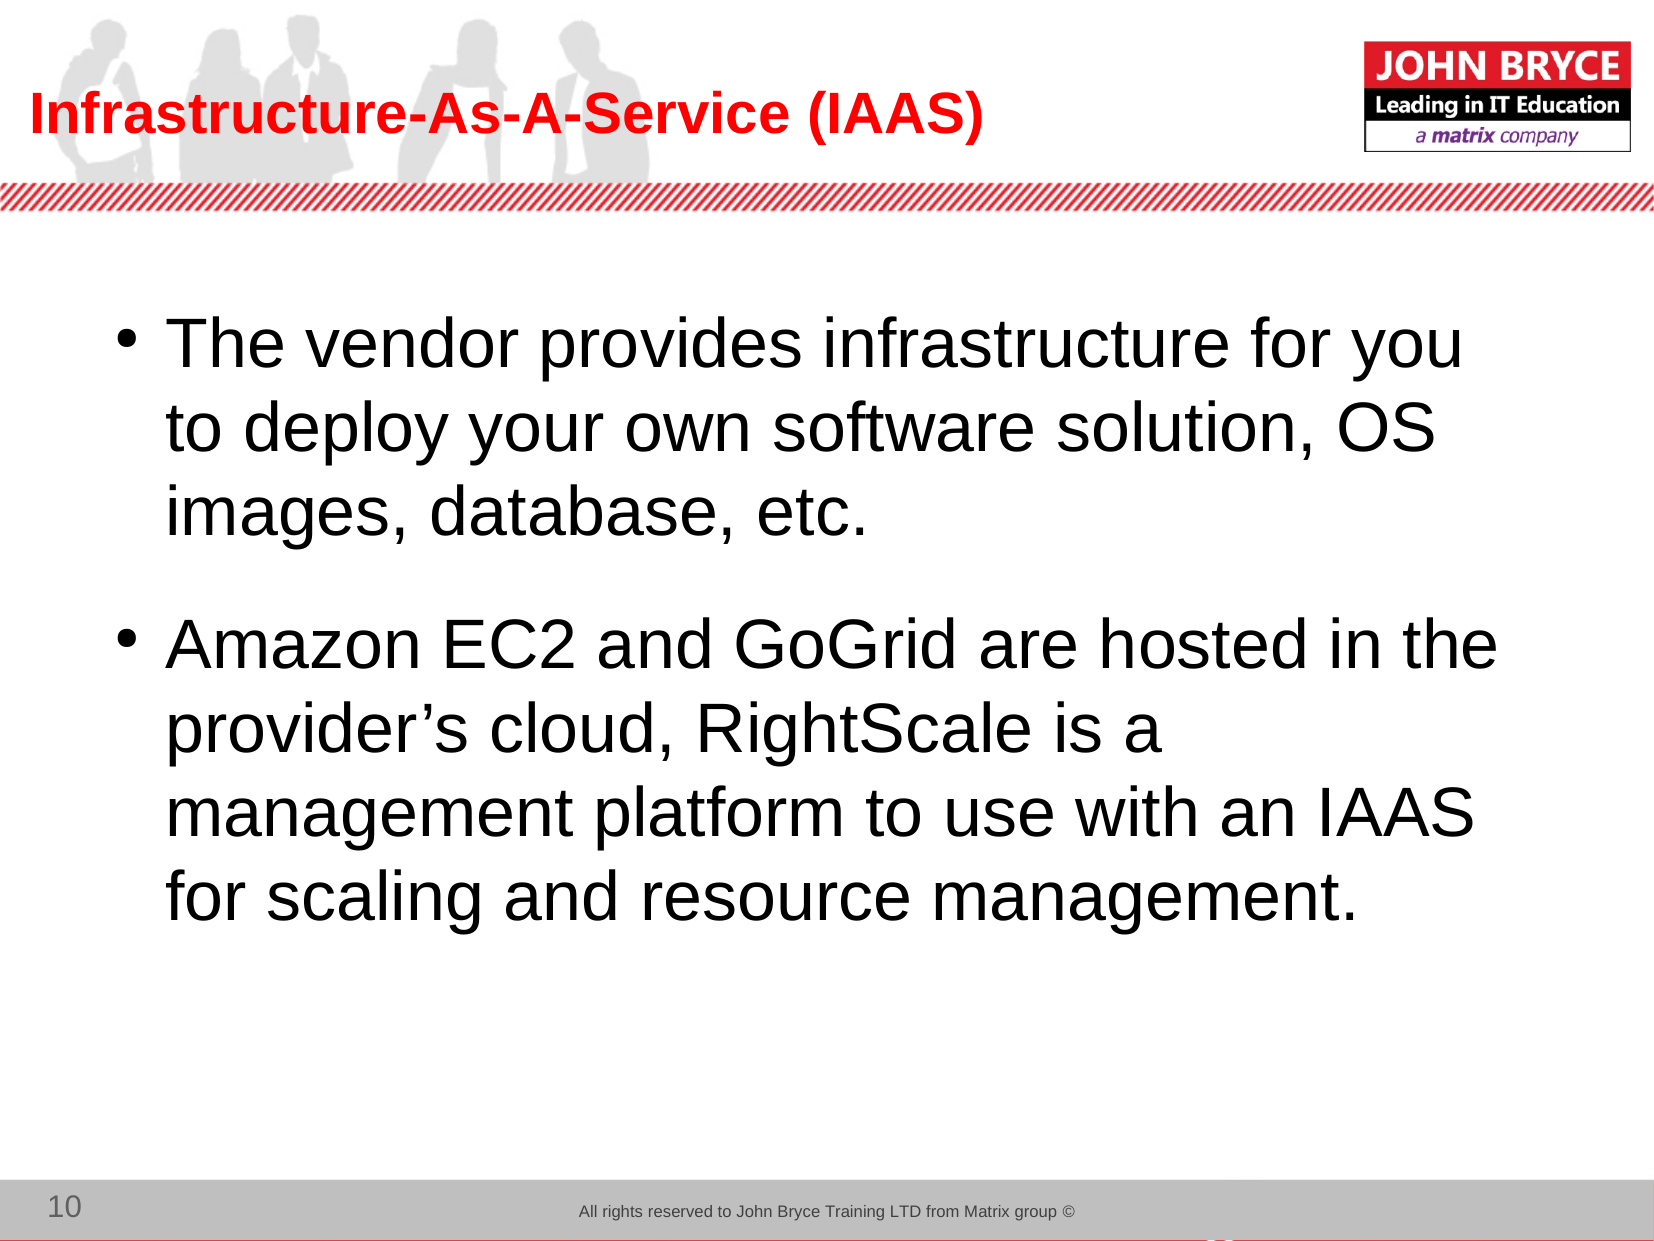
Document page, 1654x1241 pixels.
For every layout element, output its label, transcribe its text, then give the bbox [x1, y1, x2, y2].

picture [0, 0, 1654, 1179]
title Infrastructure-As-A-Service (IAAS) [14, 7, 1503, 215]
list The vendor provides infrastructure for you to deploy your own software solution, OS images, database, etc. Amazon EC2 and GoGrid are hosted in the provider’s cloud, RightScale is a management platform to use with an IAAS for scaling and resource management. [82, 290, 1538, 1010]
